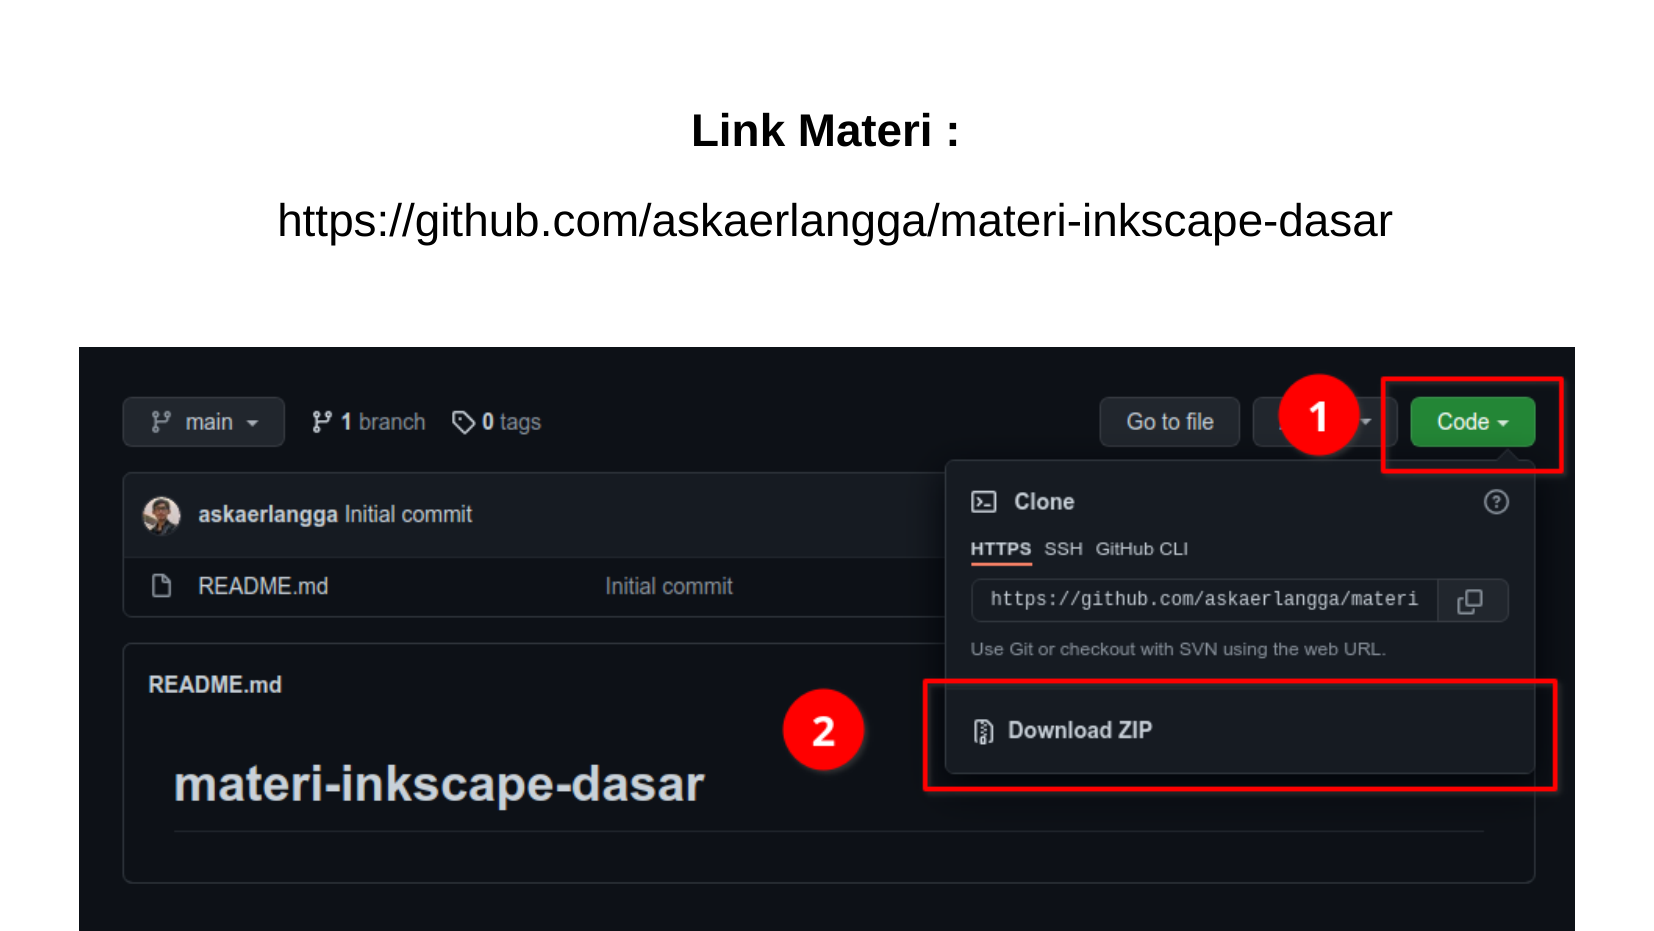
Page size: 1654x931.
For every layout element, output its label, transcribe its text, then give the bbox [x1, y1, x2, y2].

text_box https://github.com/askaerlangga/materi-inkscape-dasar [262, 187, 1426, 263]
picture [79, 347, 1575, 931]
text_box Link Materi : [676, 97, 1012, 165]
